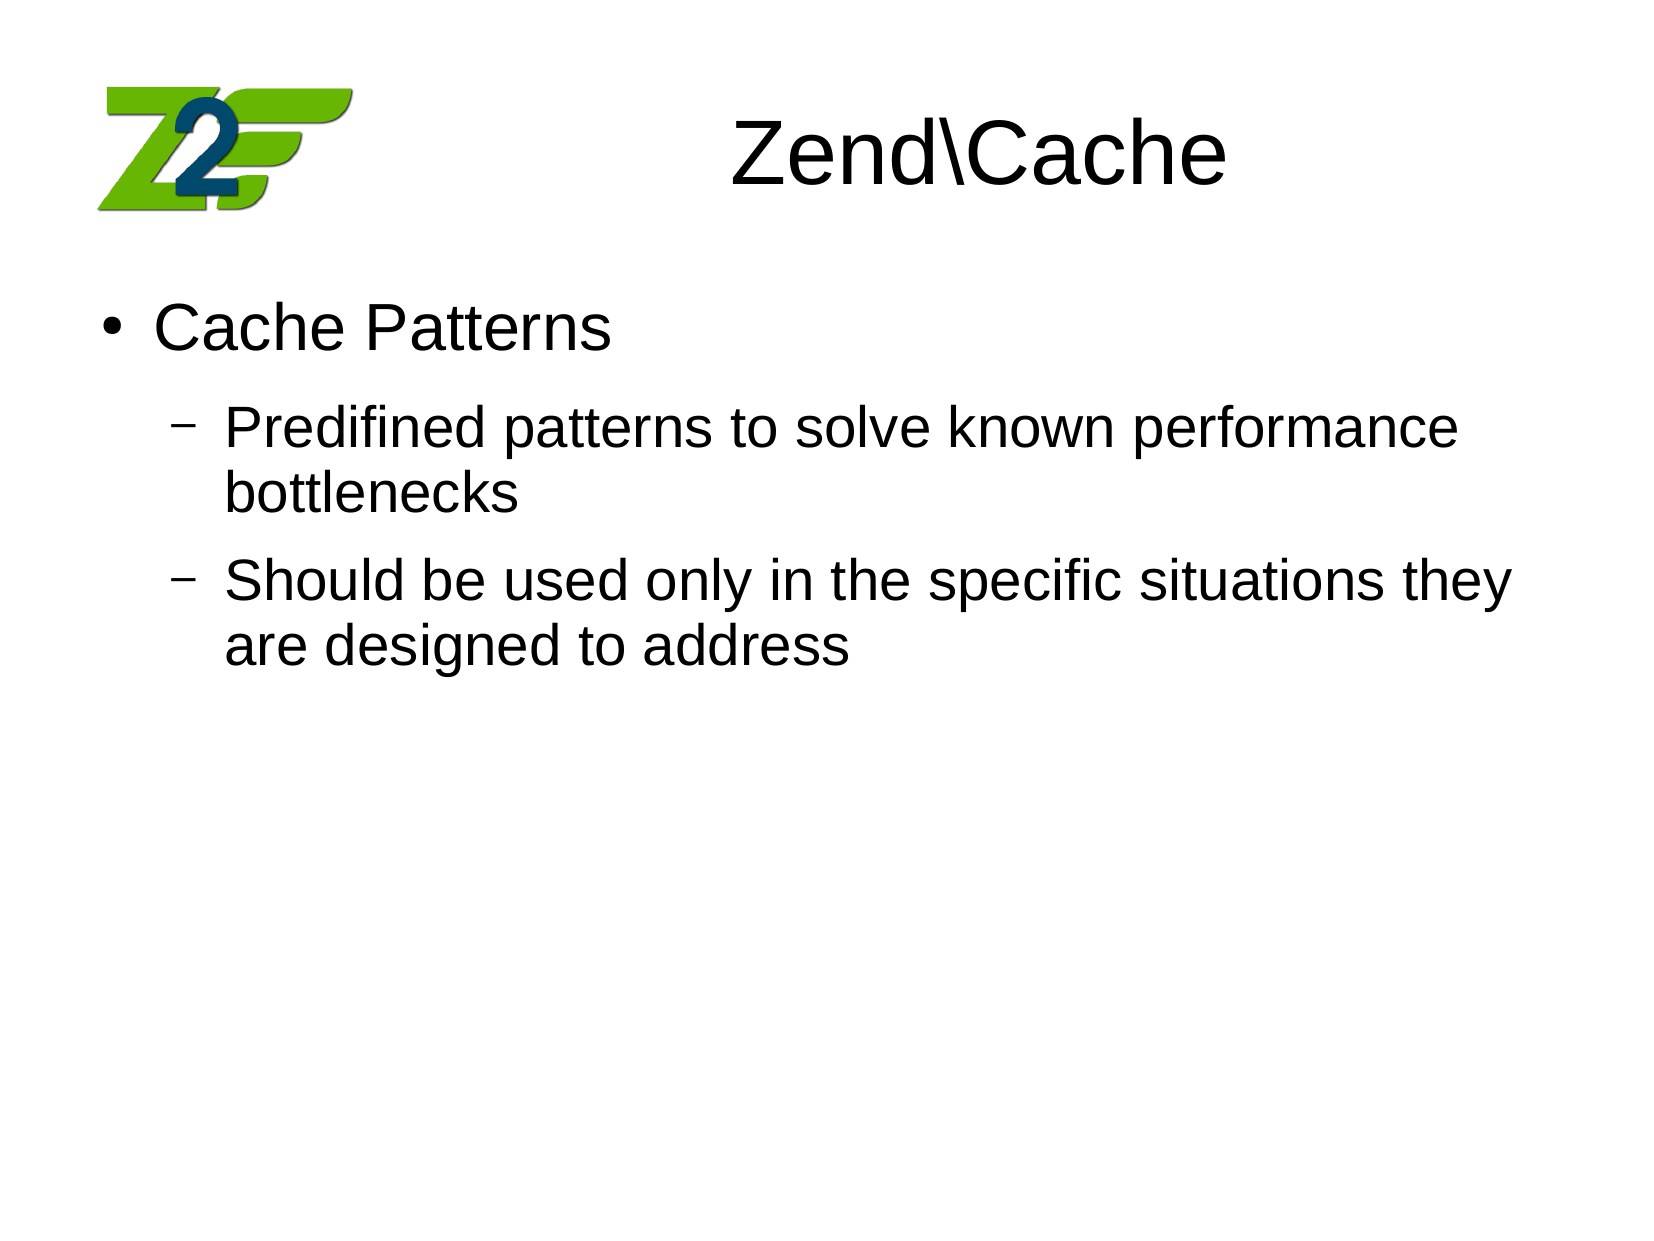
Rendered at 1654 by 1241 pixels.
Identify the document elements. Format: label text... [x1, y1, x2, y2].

list Cache Patterns Predifined patterns to solve known performance bottlenecks Should be used only in the specific situations they are designed to address [82, 290, 1538, 1087]
picture [94, 82, 355, 213]
title Zend\Cache [389, 49, 1571, 257]
